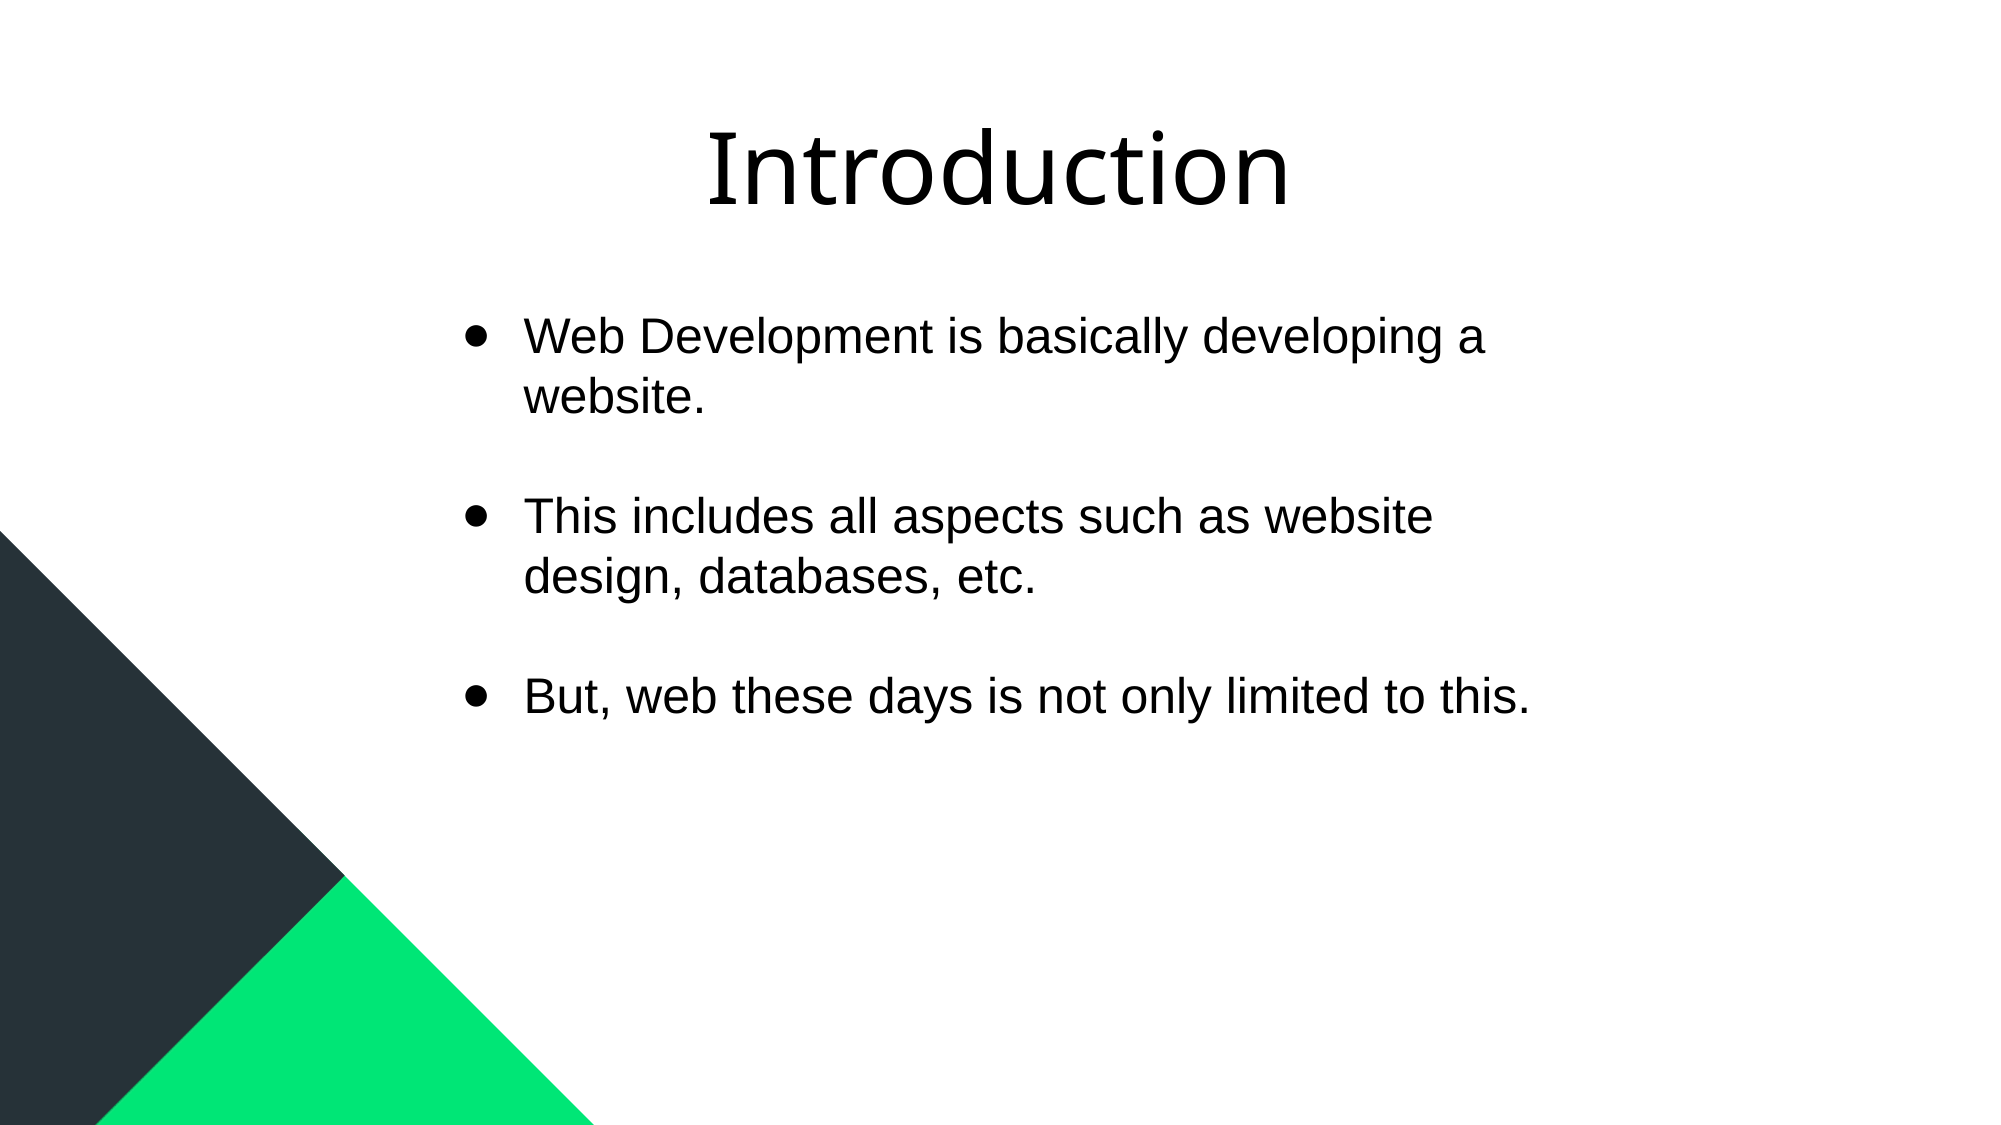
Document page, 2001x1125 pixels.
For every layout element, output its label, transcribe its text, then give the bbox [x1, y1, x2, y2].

text_box [0, 531, 594, 1125]
text_box Web Development is basically developing a website. This includes all aspects such as website design, databases, etc. But, web these days is not only limited to this. [433, 288, 1567, 815]
text_box Introduction [0, 49, 2000, 218]
